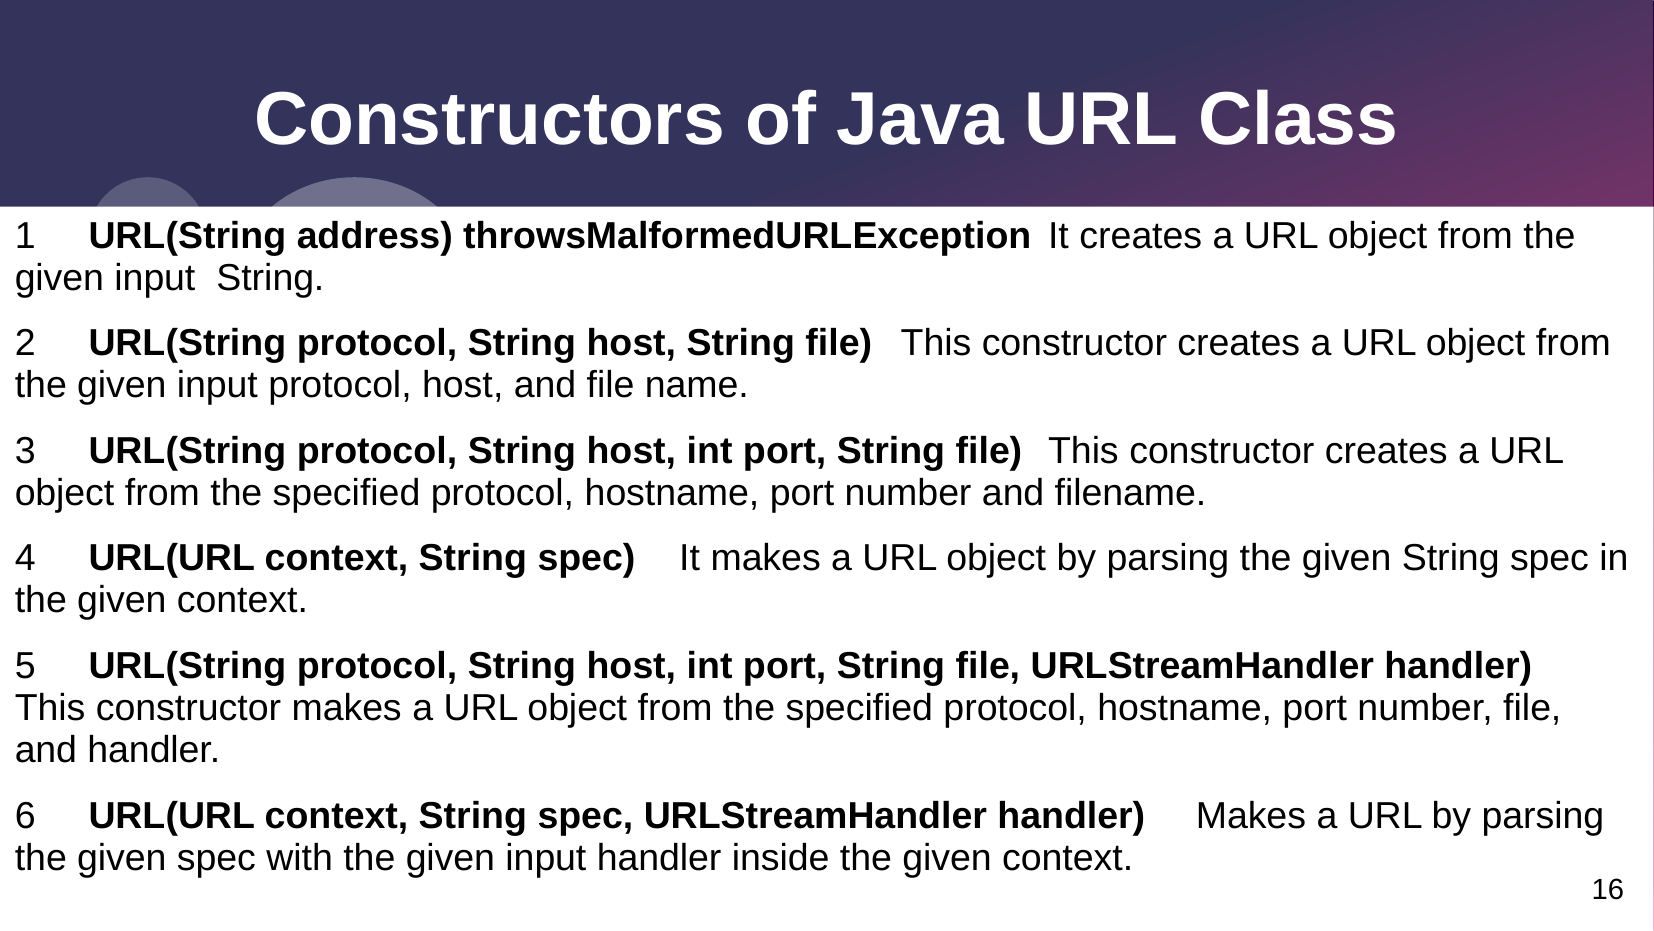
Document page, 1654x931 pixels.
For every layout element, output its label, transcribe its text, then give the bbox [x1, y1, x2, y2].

text_box Constructors of Java URL Class [88, 59, 1565, 178]
text_box 1 URL(String address) throwsMalformedURLException It creates a URL object from the given input String. 2 URL(String protocol, String host, String file) This constructor creates a URL object from the given input protocol, host, and file name. 3 URL(String protocol, String host, int port, String file) This constructor creates a URL object from the specified protocol, hostname, port number and filename. 4 URL(URL context, String spec) It makes a URL object by parsing the given String spec in the given context. 5 URL(String protocol, String host, int port, String file, URLStreamHandler handler) This constructor makes a URL object from the specified protocol, hostname, port number, file, and handler. 6 URL(URL context, String spec, URLStreamHandler handler) Makes a URL by parsing the given spec with the given input handler inside the given context. [0, 206, 1649, 931]
